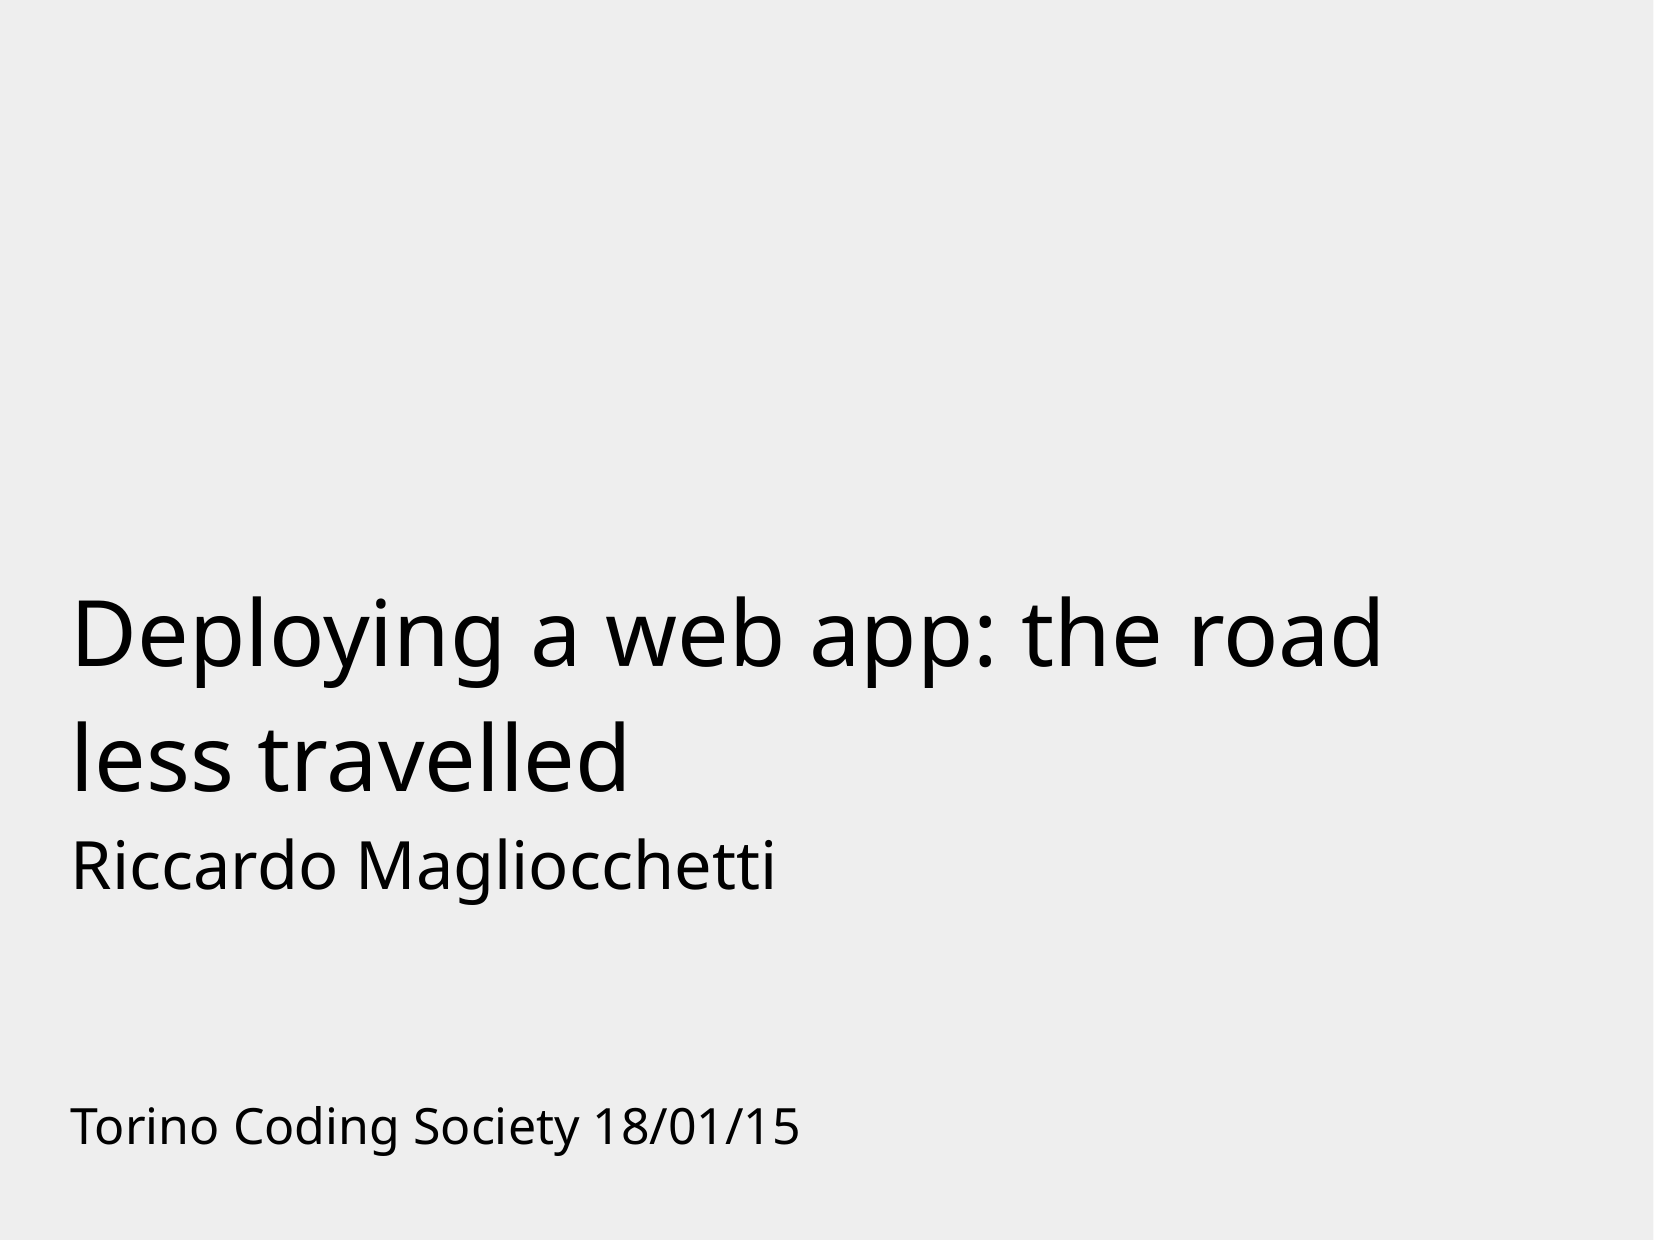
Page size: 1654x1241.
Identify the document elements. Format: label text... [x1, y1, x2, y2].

title Deploying a web app: the road less travelled Riccardo Magliocchetti Torino Coding Society 18/01/15 [70, 92, 1560, 1136]
